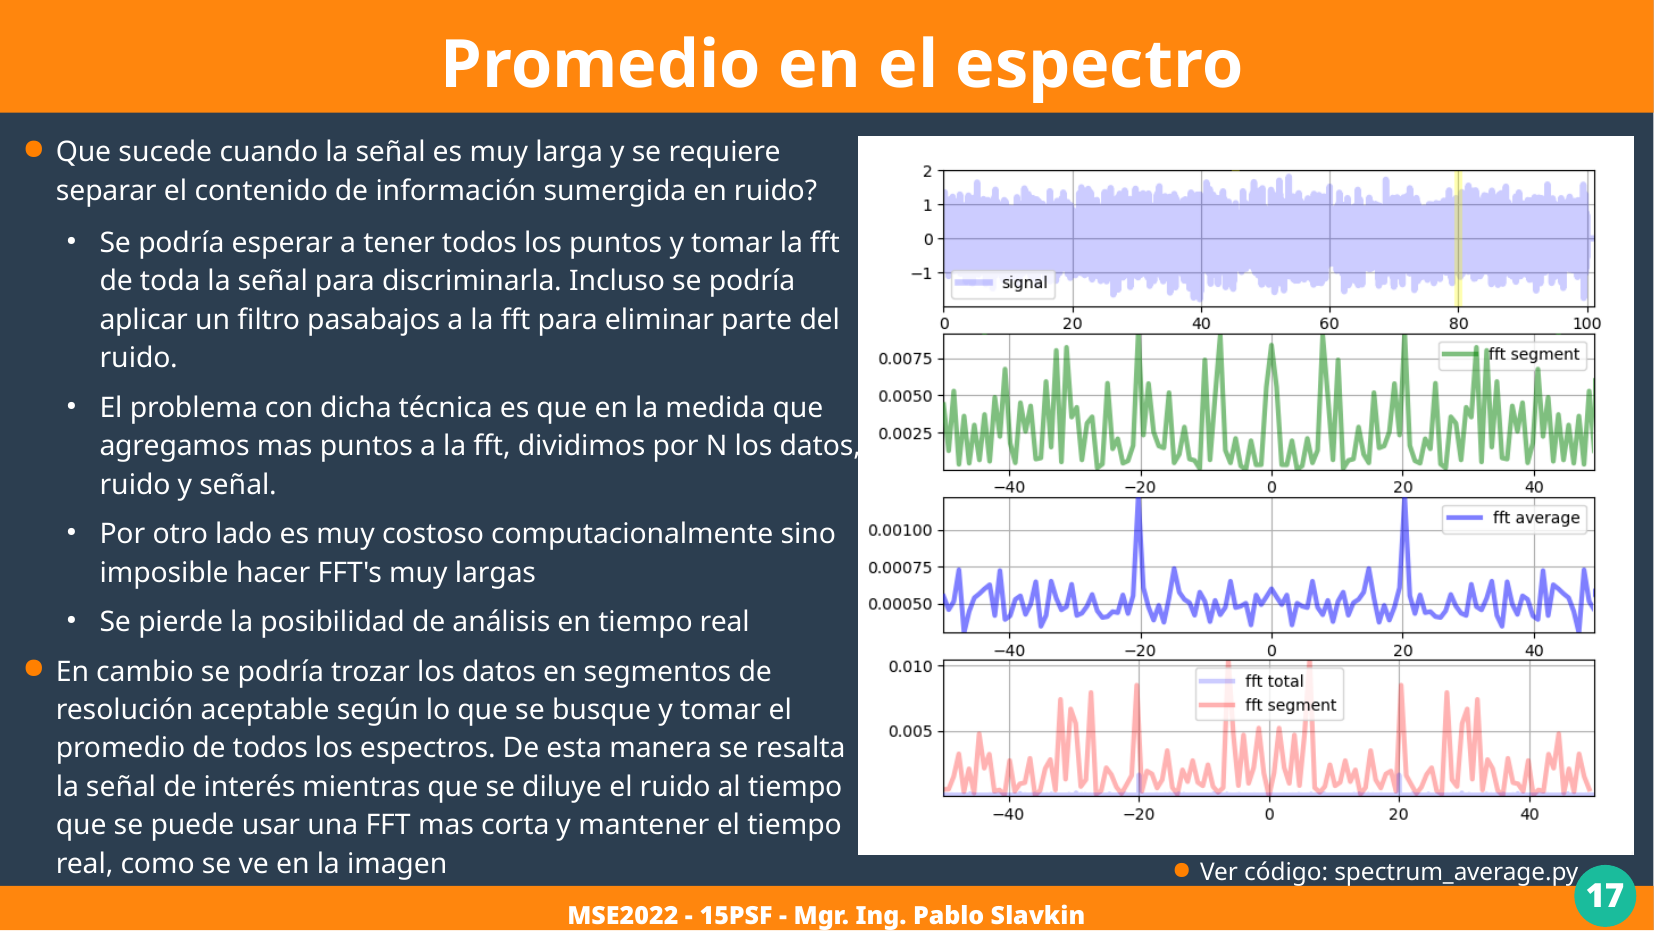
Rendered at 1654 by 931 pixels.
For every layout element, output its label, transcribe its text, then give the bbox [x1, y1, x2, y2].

list Ver código: spectrum_average.py [1162, 855, 1606, 908]
list Que sucede cuando la señal es muy larga y se requiere separar el contenido de información sumergida en ruido? Se podría esperar a tener todos los puntos y tomar la fft de toda la señal para discriminarla. Incluso se podría aplicar un filtro pasabajos a la fft para eliminar parte del ruido. El problema con dicha técnica es que en la medida que agregamos mas puntos a la fft, dividimos por N los datos, ruido y señal. Por otro lado es muy costoso computacionalmente sino imposible hacer FFT's muy largas Se pierde la posibilidad de análisis en tiempo real En cambio se podría trozar los datos en segmentos de resolución aceptable según lo que se busque y tomar el promedio de todos los espectros. De esta manera se resalta la señal de interés mientras que se diluye el ruido al tiempo que se puede usar una FFT mas corta y mantener el tiempo real, como se ve en la imagen [11, 131, 863, 901]
title Promedio en el espectro [440, 16, 1378, 113]
picture [858, 136, 1634, 855]
